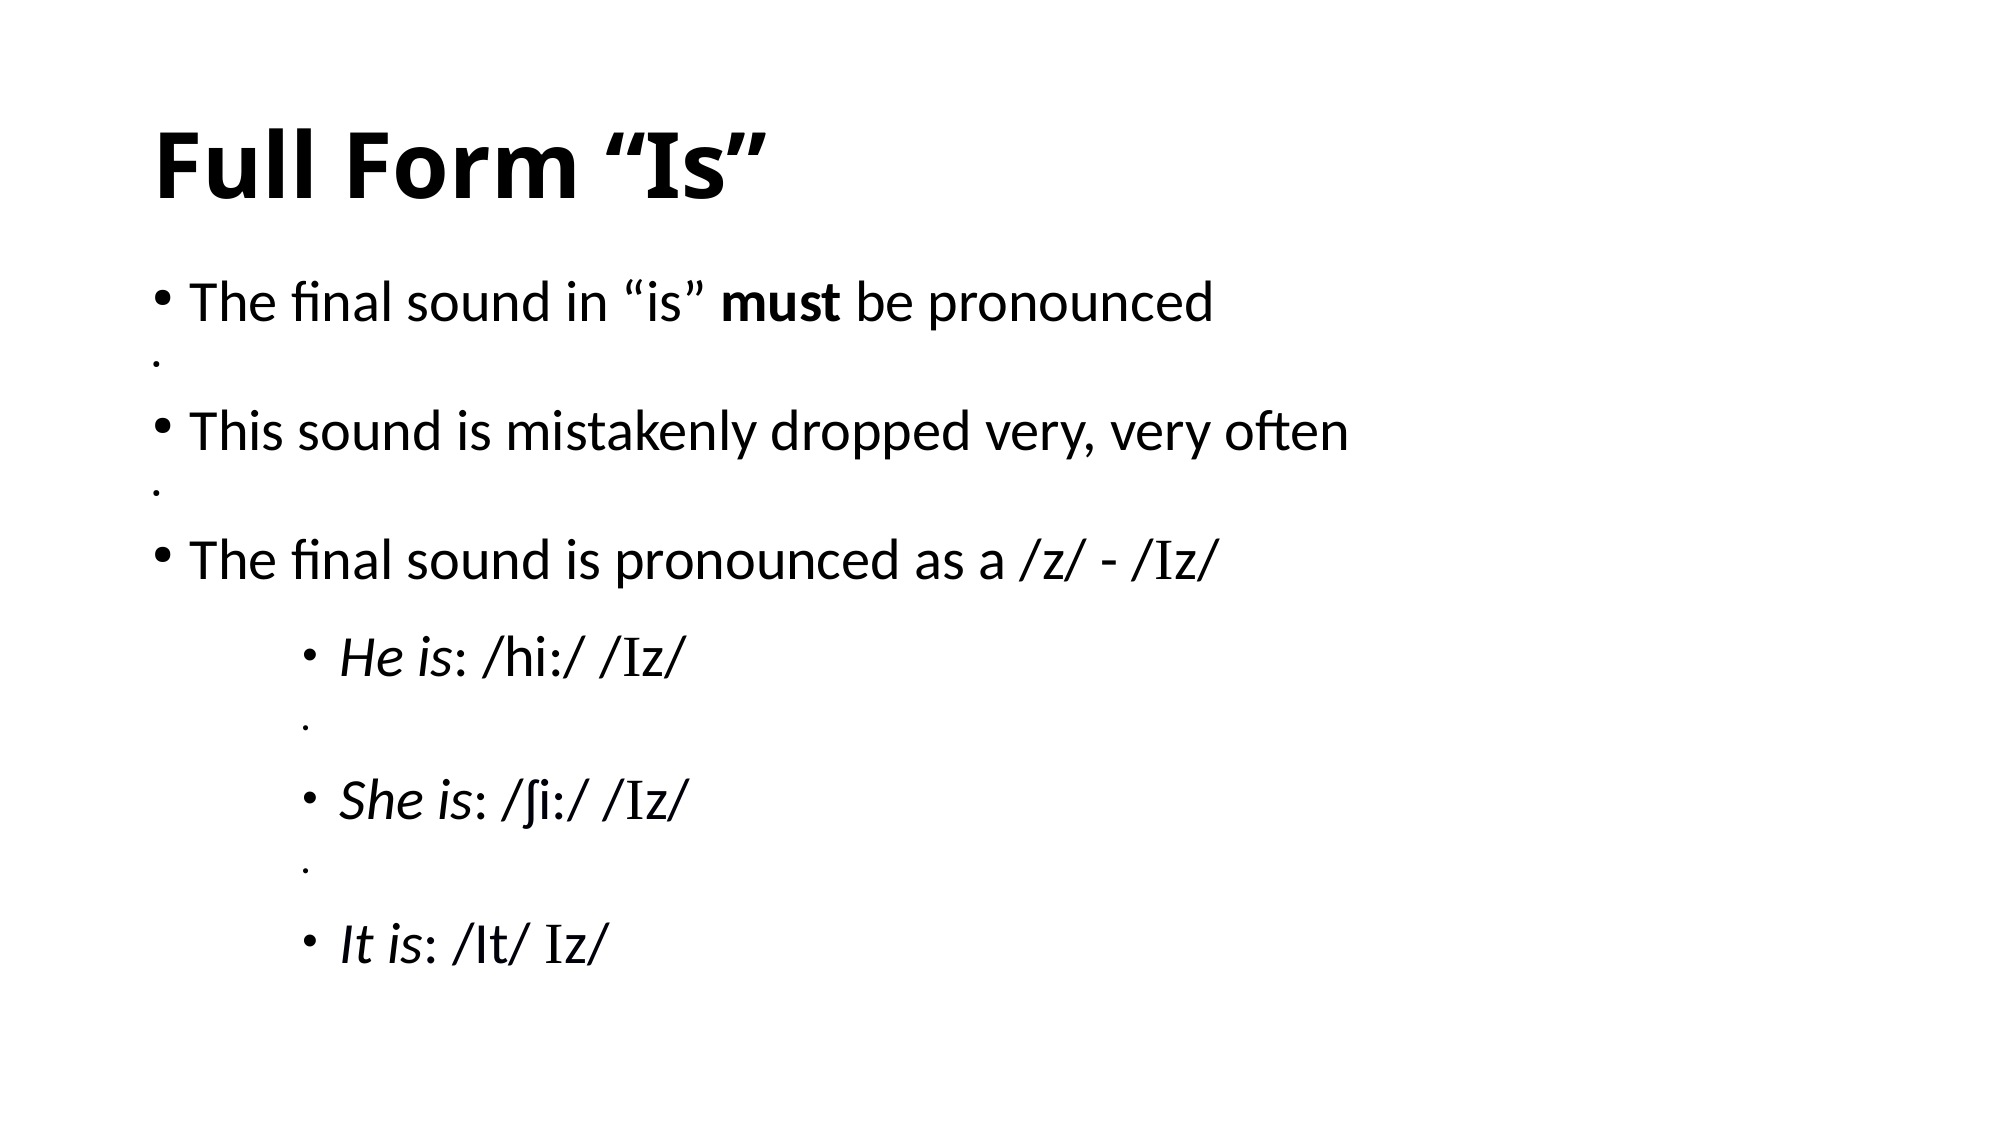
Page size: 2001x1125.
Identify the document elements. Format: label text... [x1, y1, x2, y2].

list The final sound in “is” must be pronounced This sound is mistakenly dropped very, very often The final sound is pronounced as a /z/ - /Iz/ He is: /hi:/ /Iz/ She is: /ʃi:/ /Iz/ It is: /It/ Iz/ [137, 263, 1645, 1067]
title Full Form “Is” [137, 59, 1863, 278]
